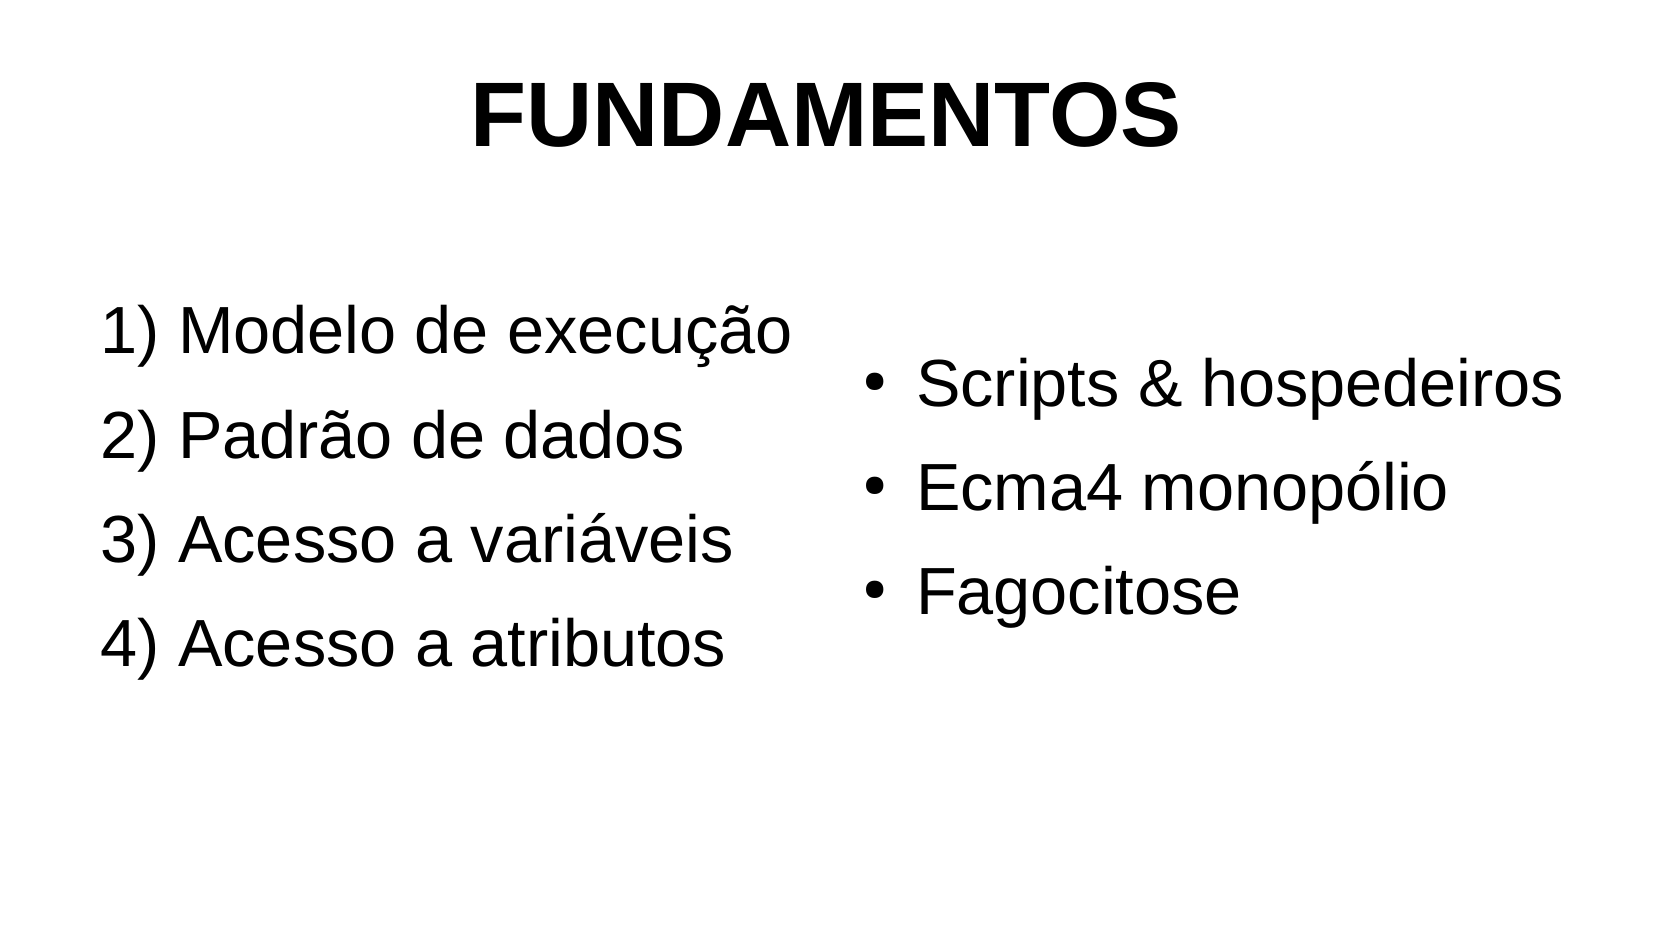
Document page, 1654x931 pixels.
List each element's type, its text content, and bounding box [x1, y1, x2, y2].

list Modelo de execução Padrão de dados Acesso a variáveis Acesso a atributos [82, 217, 809, 758]
list Scripts & hospedeiros Ecma4 monopólio Fagocitose [845, 217, 1572, 758]
title FUNDAMENTOS [82, 37, 1571, 193]
